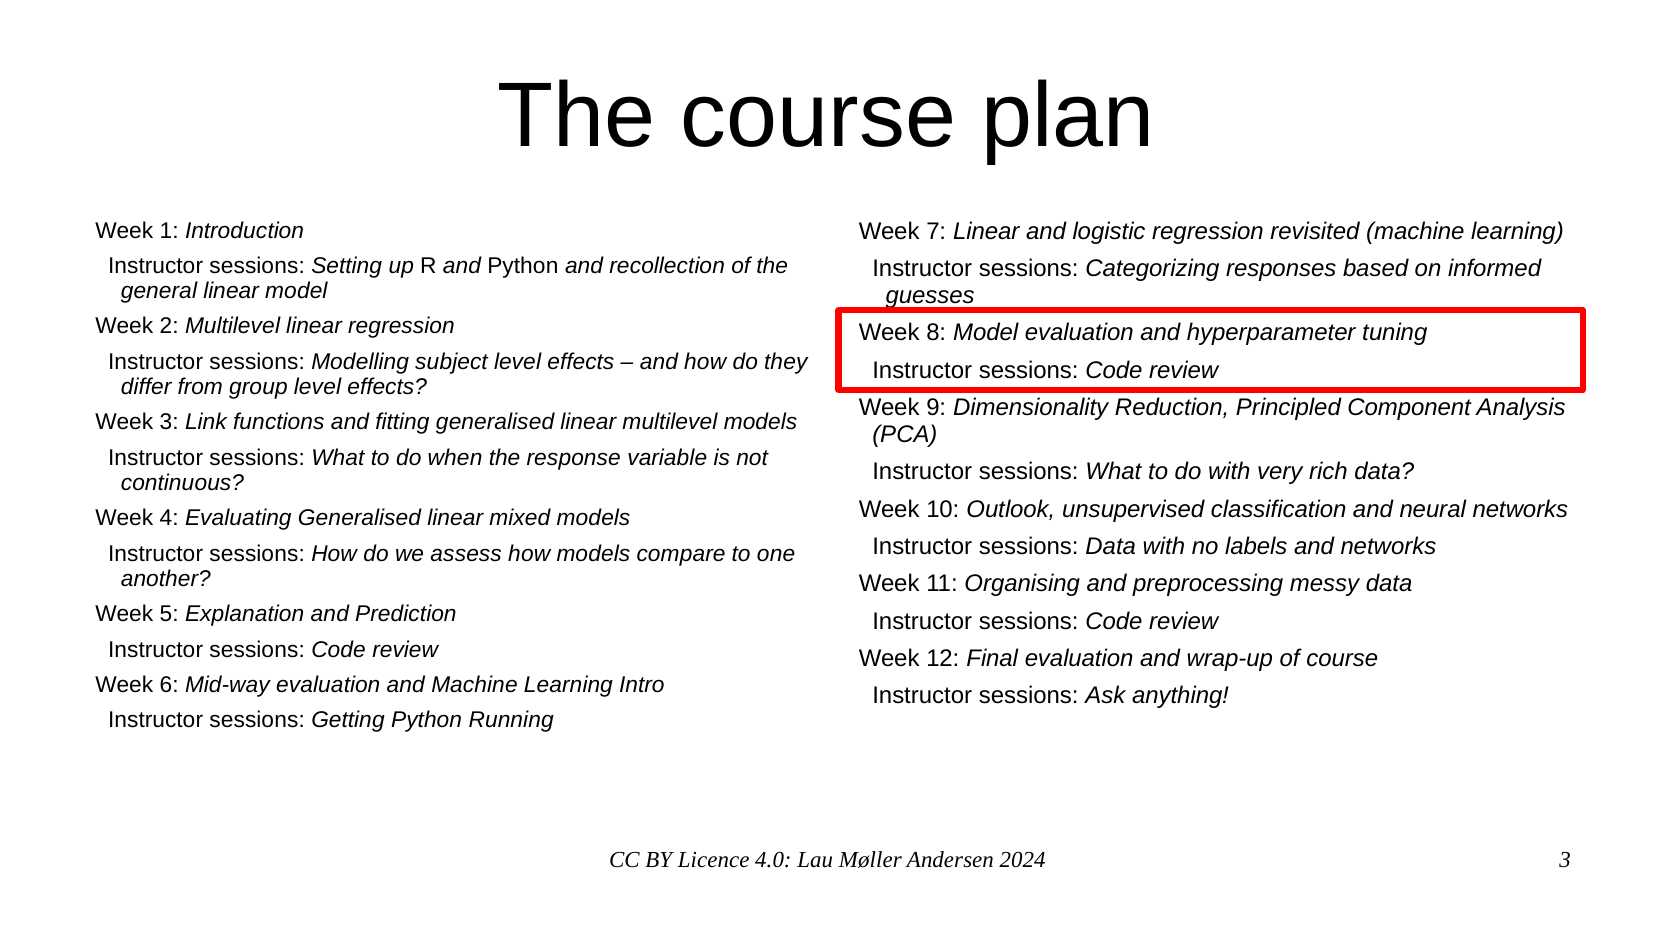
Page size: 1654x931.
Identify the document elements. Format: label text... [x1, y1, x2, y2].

list Week 1: Introduction Instructor sessions: Setting up R and Python and recollection of the general linear model Week 2: Multilevel linear regression Instructor sessions: Modelling subject level effects – and how do they differ from group level effects? Week 3: Link functions and fitting generalised linear multilevel models Instructor sessions: What to do when the response variable is not continuous? Week 4: Evaluating Generalised linear mixed models Instructor sessions: How do we assess how models compare to one another? Week 5: Explanation and Prediction Instructor sessions: Code review Week 6: Mid-way evaluation and Machine Learning Intro Instructor sessions: Getting Python Running [82, 217, 809, 758]
title The course plan [82, 37, 1571, 193]
list Week 7: Linear and logistic regression revisited (machine learning) Instructor sessions: Categorizing responses based on informed guesses Week 8: Model evaluation and hyperparameter tuning Instructor sessions: Code review Week 9: Dimensionality Reduction, Principled Component Analysis (PCA) Instructor sessions: What to do with very rich data? Week 10: Outlook, unsupervised classification and neural networks Instructor sessions: Data with no labels and networks Week 11: Organising and preprocessing messy data Instructor sessions: Code review Week 12: Final evaluation and wrap-up of course Instructor sessions: Ask anything! [845, 393, 1572, 758]
list Week 7: Linear and logistic regression revisited (machine learning) Instructor sessions: Categorizing responses based on informed guesses Week 8: Model evaluation and hyperparameter tuning Instructor sessions: Code review Week 9: Dimensionality Reduction, Principled Component Analysis (PCA) Instructor sessions: What to do with very rich data? Week 10: Outlook, unsupervised classification and neural networks Instructor sessions: Data with no labels and networks Week 11: Organising and preprocessing messy data Instructor sessions: Code review Week 12: Final evaluation and wrap-up of course Instructor sessions: Ask anything! [845, 217, 1572, 307]
list Week 7: Linear and logistic regression revisited (machine learning) Instructor sessions: Categorizing responses based on informed guesses Week 8: Model evaluation and hyperparameter tuning Instructor sessions: Code review Week 9: Dimensionality Reduction, Principled Component Analysis (PCA) Instructor sessions: What to do with very rich data? Week 10: Outlook, unsupervised classification and neural networks Instructor sessions: Data with no labels and networks Week 11: Organising and preprocessing messy data Instructor sessions: Code review Week 12: Final evaluation and wrap-up of course Instructor sessions: Ask anything! [845, 313, 1572, 387]
